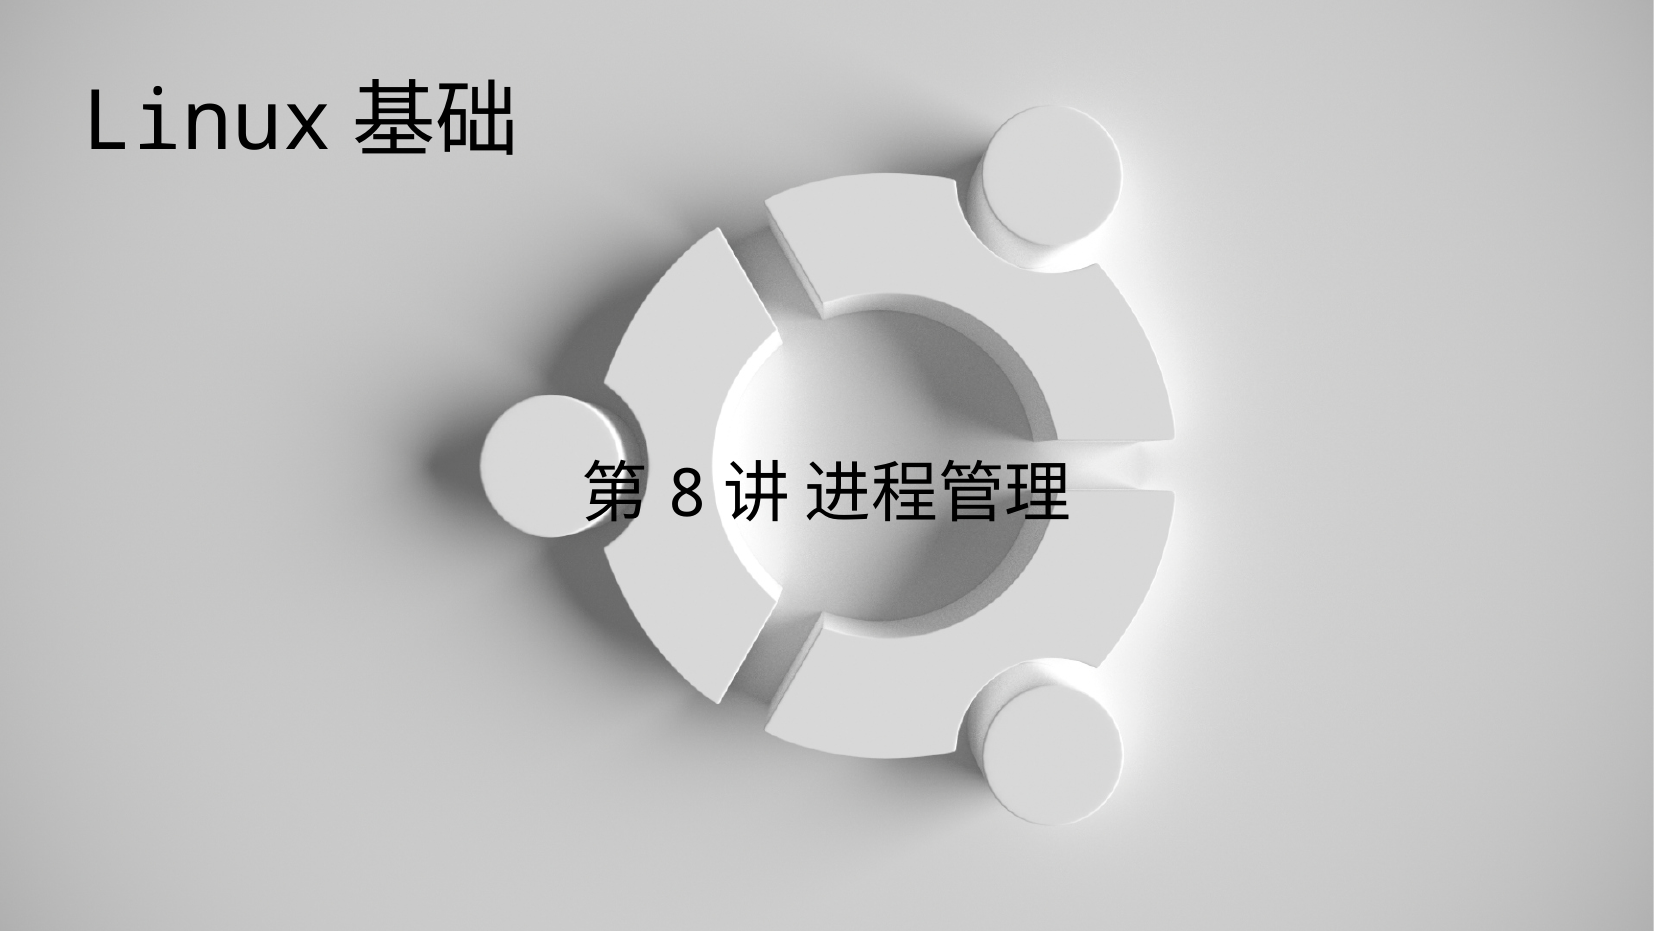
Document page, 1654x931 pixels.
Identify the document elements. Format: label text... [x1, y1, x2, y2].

picture [0, 0, 1654, 931]
subtitle 第8讲 进程管理 [82, 217, 1571, 758]
title Linux基础 [82, 37, 1571, 189]
